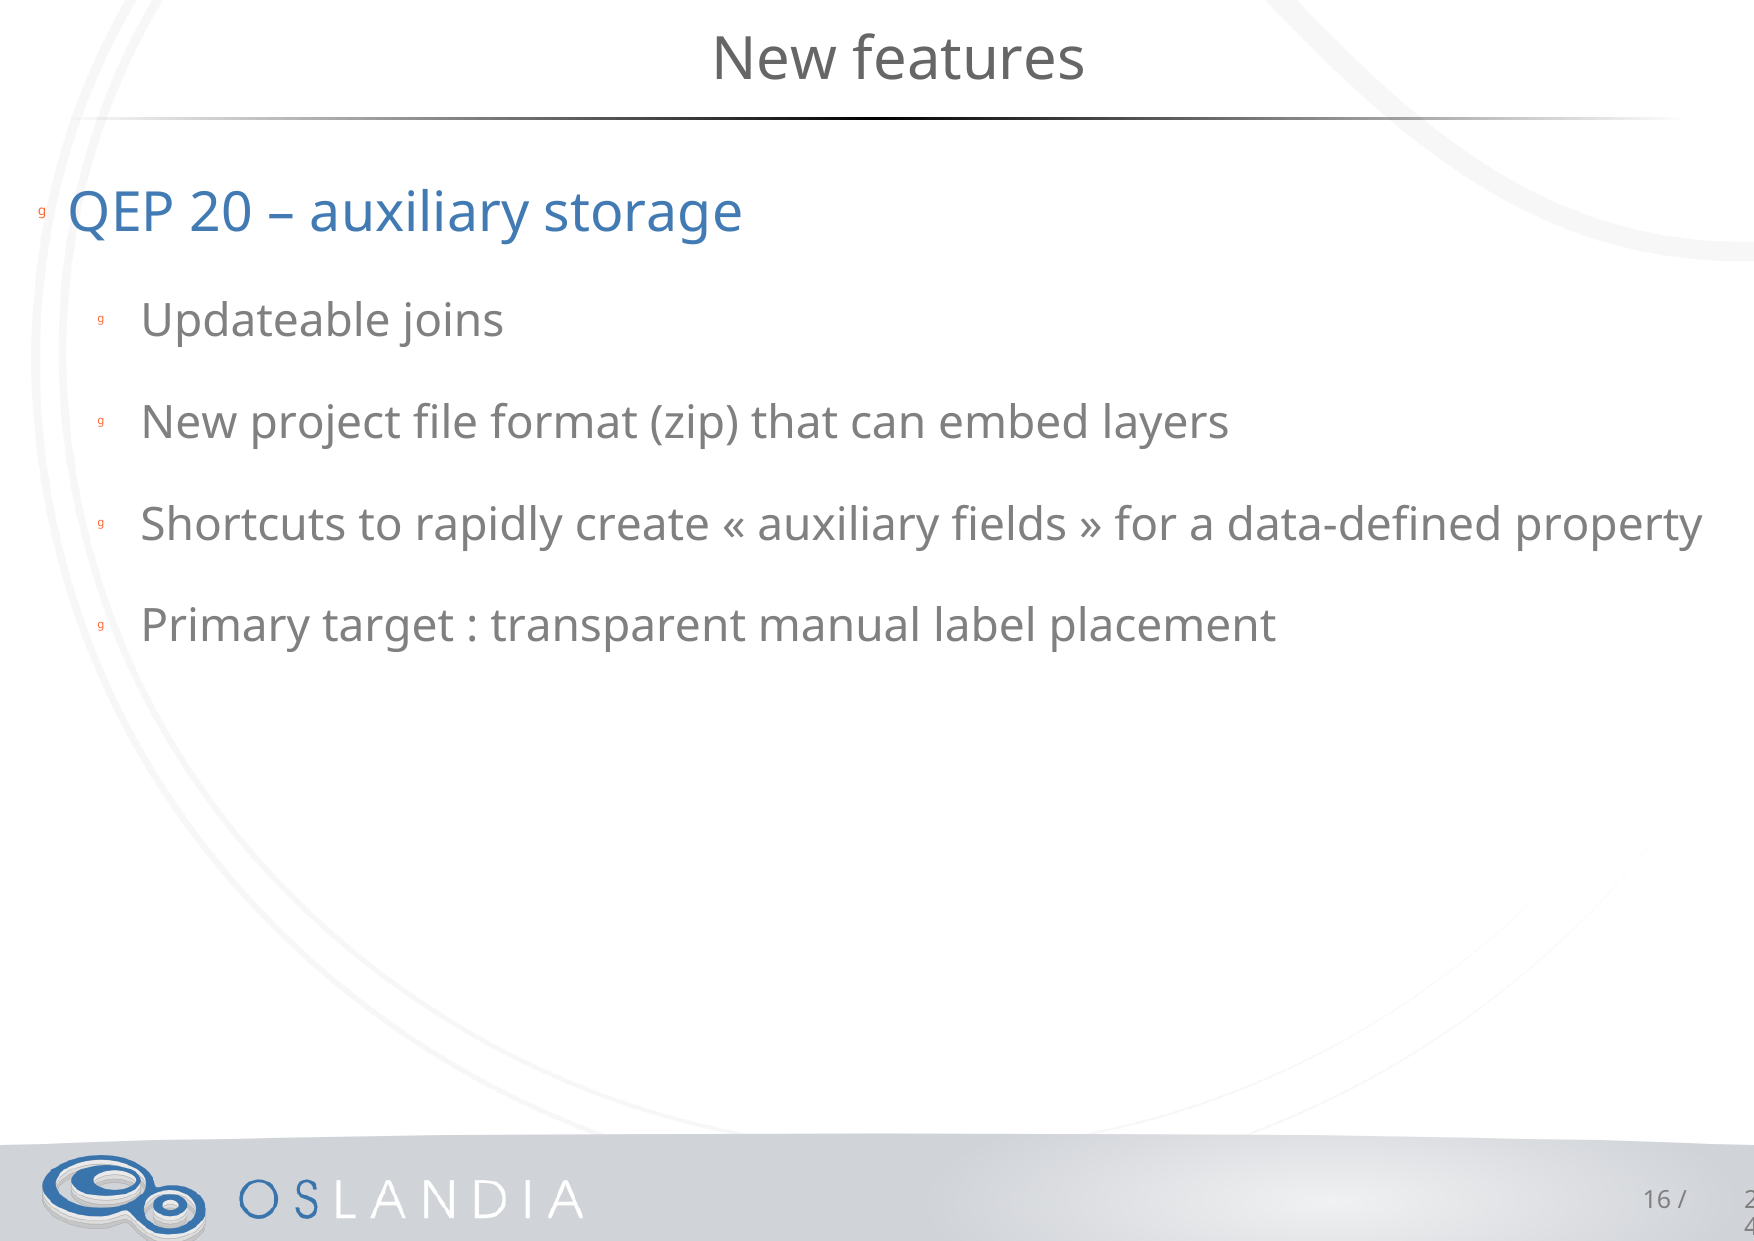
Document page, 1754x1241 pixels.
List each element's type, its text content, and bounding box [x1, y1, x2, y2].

picture [0, 0, 1754, 1241]
picture [1747, 1221, 1753, 1229]
title New features [31, 14, 1754, 98]
list QEP 20 – auxiliary storage Updateable joins New project file format (zip) that can embed layers Shortcuts to rapidly create « auxiliary fields » for a data-defined property Primary target : transparent manual label placement [37, 172, 1710, 1090]
